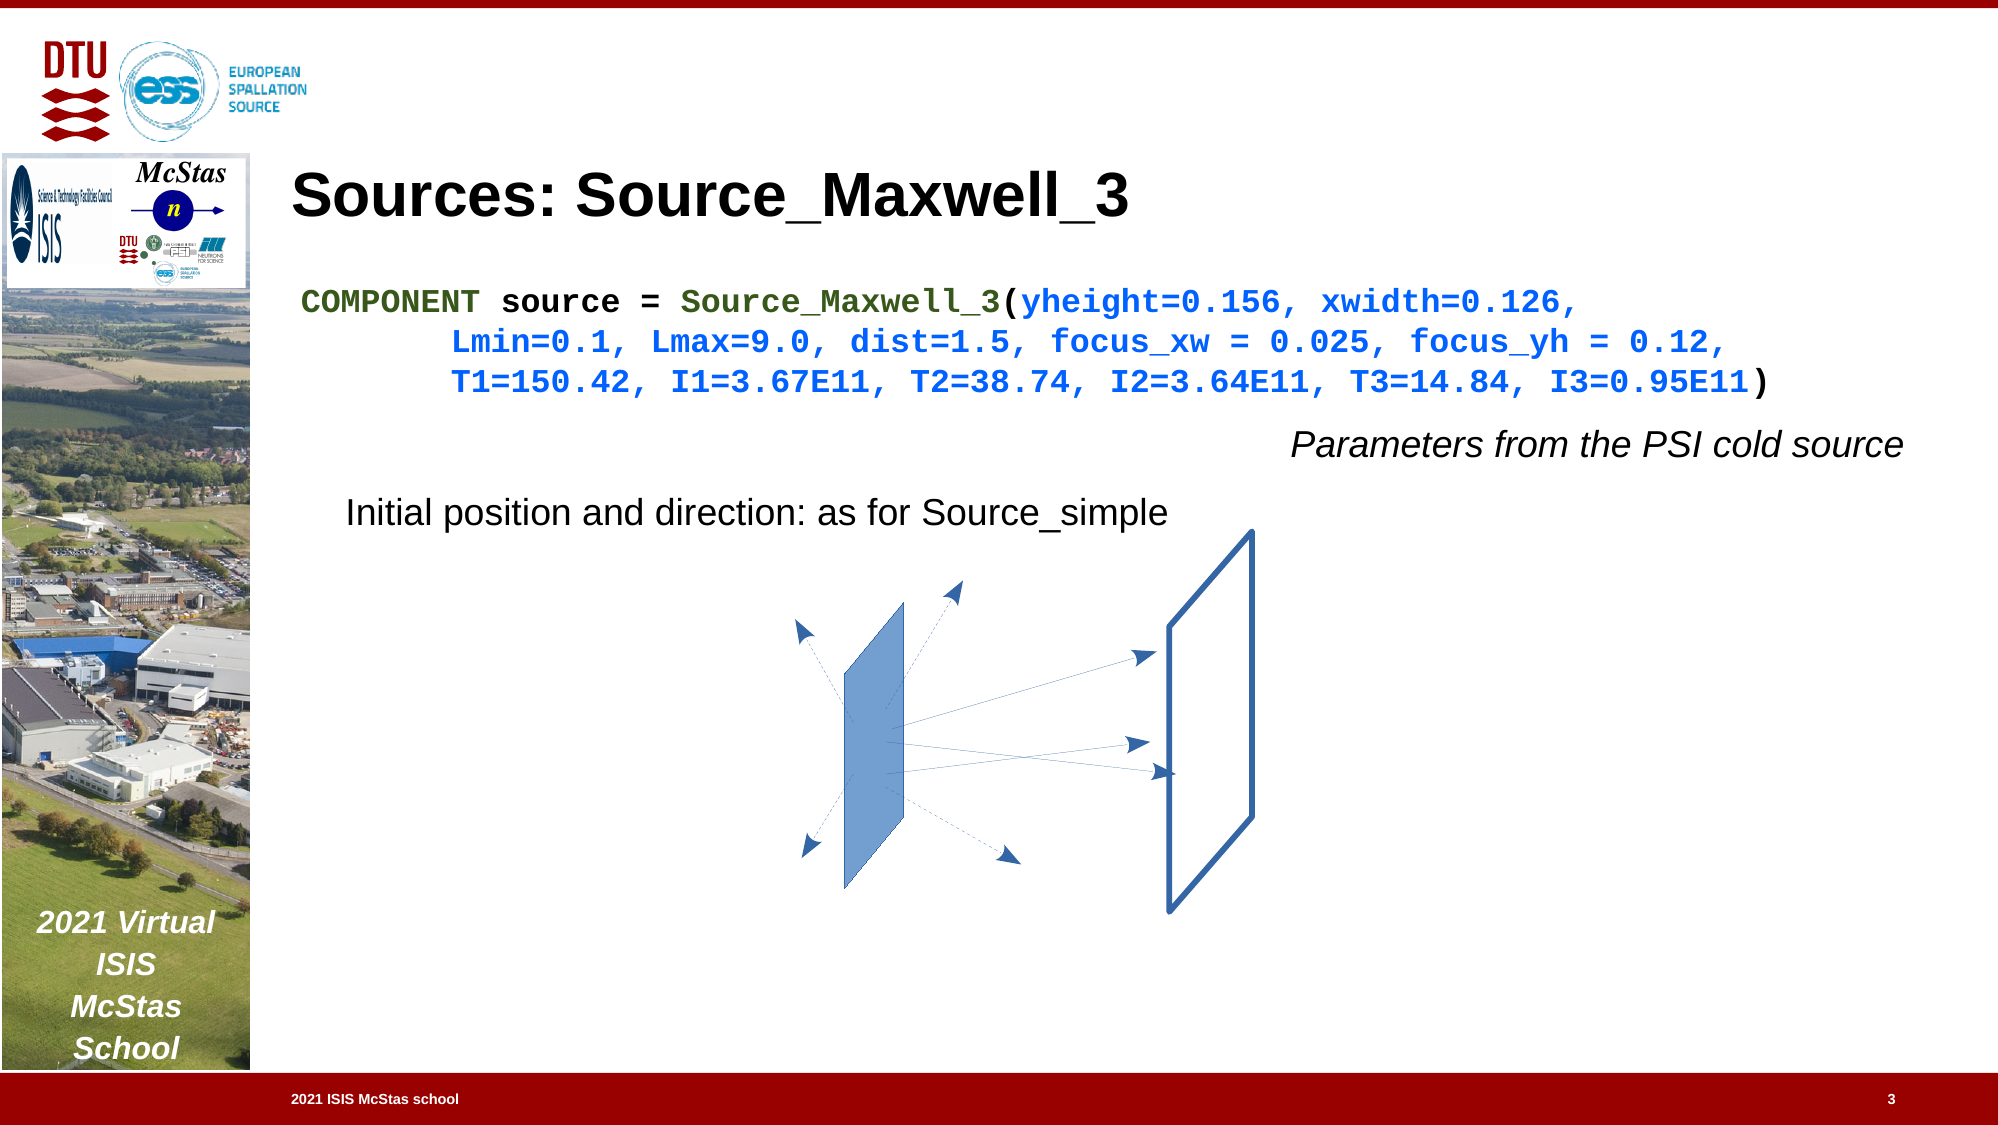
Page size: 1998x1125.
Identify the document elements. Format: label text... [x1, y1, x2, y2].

text_box [844, 602, 904, 889]
picture [2, 153, 250, 1070]
text_box Initial position and direction: as for Source_simple [330, 484, 1630, 542]
picture [119, 41, 307, 142]
title Sources: Source_Maxwell_3 [291, 69, 1819, 230]
slide_number <number> [1887, 1088, 1909, 1110]
text_box COMPONENT source = Source_Maxwell_3(yheight=0.156, xwidth=0.126, Lmin=0.1, Lmax=9.0, dist=1.5, focus_xw = 0.025, focus_yh = 0.12, T1=150.42, I1=3.67E11, T2=38.74, I2=3.64E11, T3=14.84, I3=0.95E11) [293, 271, 1973, 407]
text_box Parameters from the PSI cold source [1275, 415, 1920, 473]
